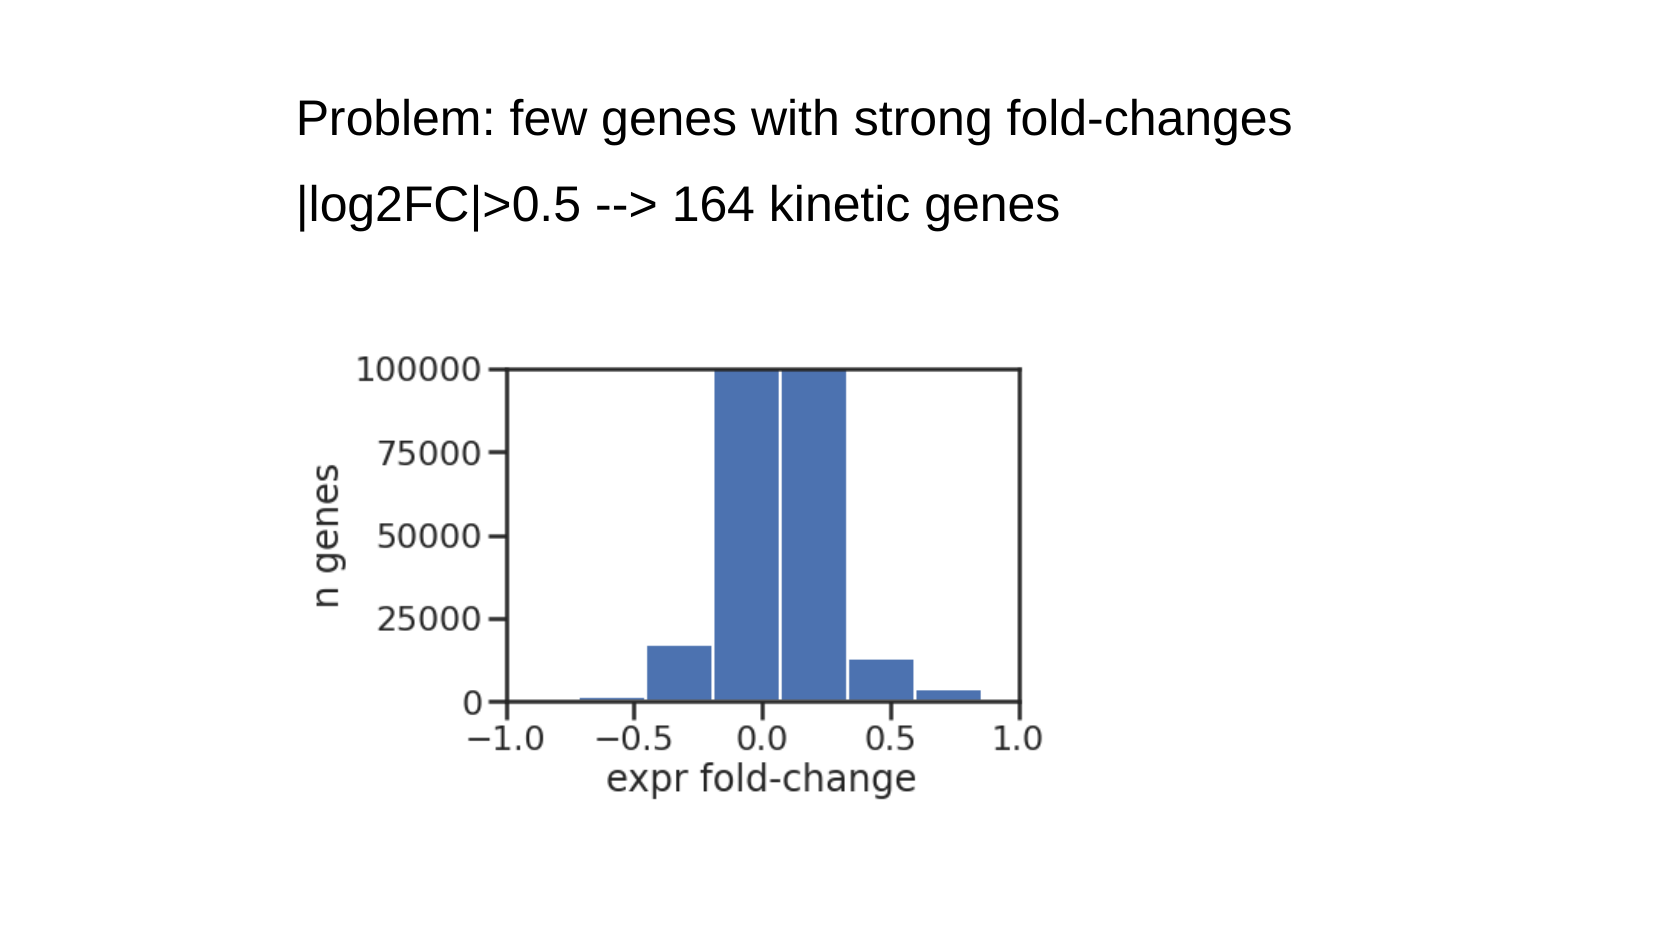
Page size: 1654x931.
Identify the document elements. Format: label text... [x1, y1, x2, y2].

picture [300, 346, 1056, 811]
list Problem: few genes with strong fold-changes |log2FC|>0.5 --> 164 kinetic genes [225, 90, 1654, 631]
